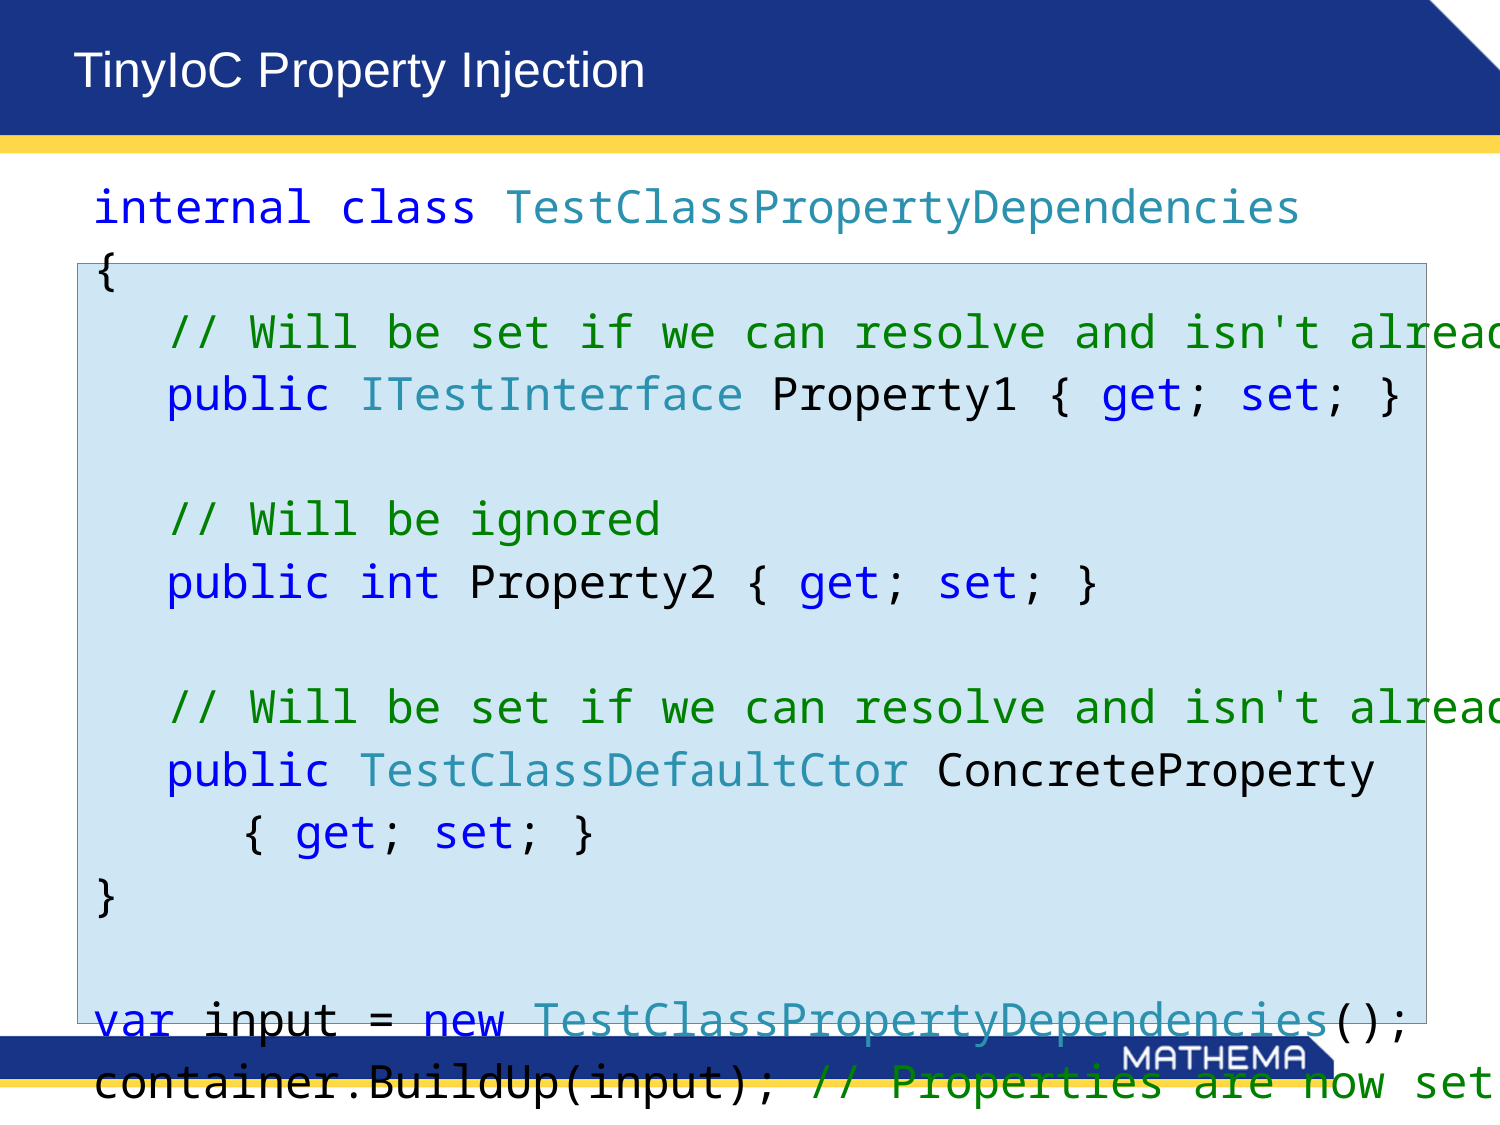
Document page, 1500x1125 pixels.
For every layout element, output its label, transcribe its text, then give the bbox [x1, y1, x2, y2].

text_box internal class TestClassPropertyDependencies { // Will be set if we can resolve and isn't already set public ITestInterface Property1 { get; set; } // Will be ignored public int Property2 { get; set; } // Will be set if we can resolve and isn't already set public TestClassDefaultCtor ConcreteProperty { get; set; } } var input = new TestClassPropertyDependencies(); container.BuildUp(input); // Properties are now set [77, 263, 1427, 1024]
picture [0, 0, 1500, 1125]
picture [1493, 701, 1500, 720]
picture [1493, 326, 1500, 345]
title TinyIoC Property Injection [73, 40, 1276, 100]
